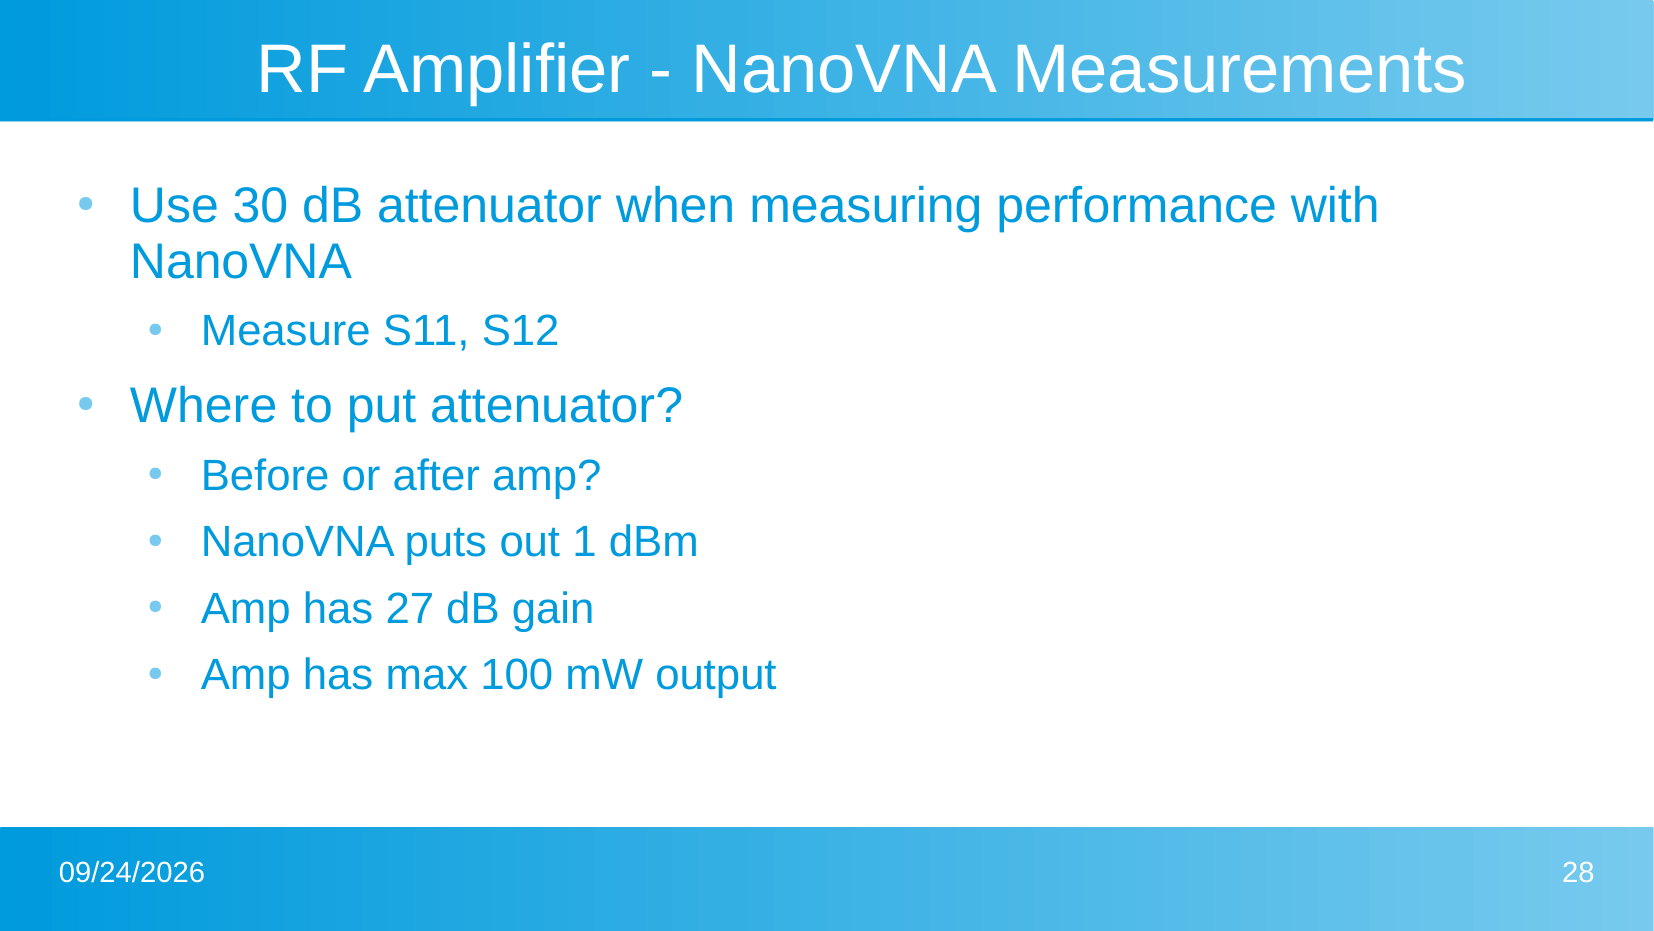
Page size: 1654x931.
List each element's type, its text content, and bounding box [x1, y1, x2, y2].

title RF Amplifier - NanoVNA Measurements [59, 29, 1595, 108]
list Use 30 dB attenuator when measuring performance with NanoVNA Measure S11, S12 Where to put attenuator? Before or after amp? NanoVNA puts out 1 dBm Amp has 27 dB gain Amp has max 100 mW output [59, 177, 1595, 768]
